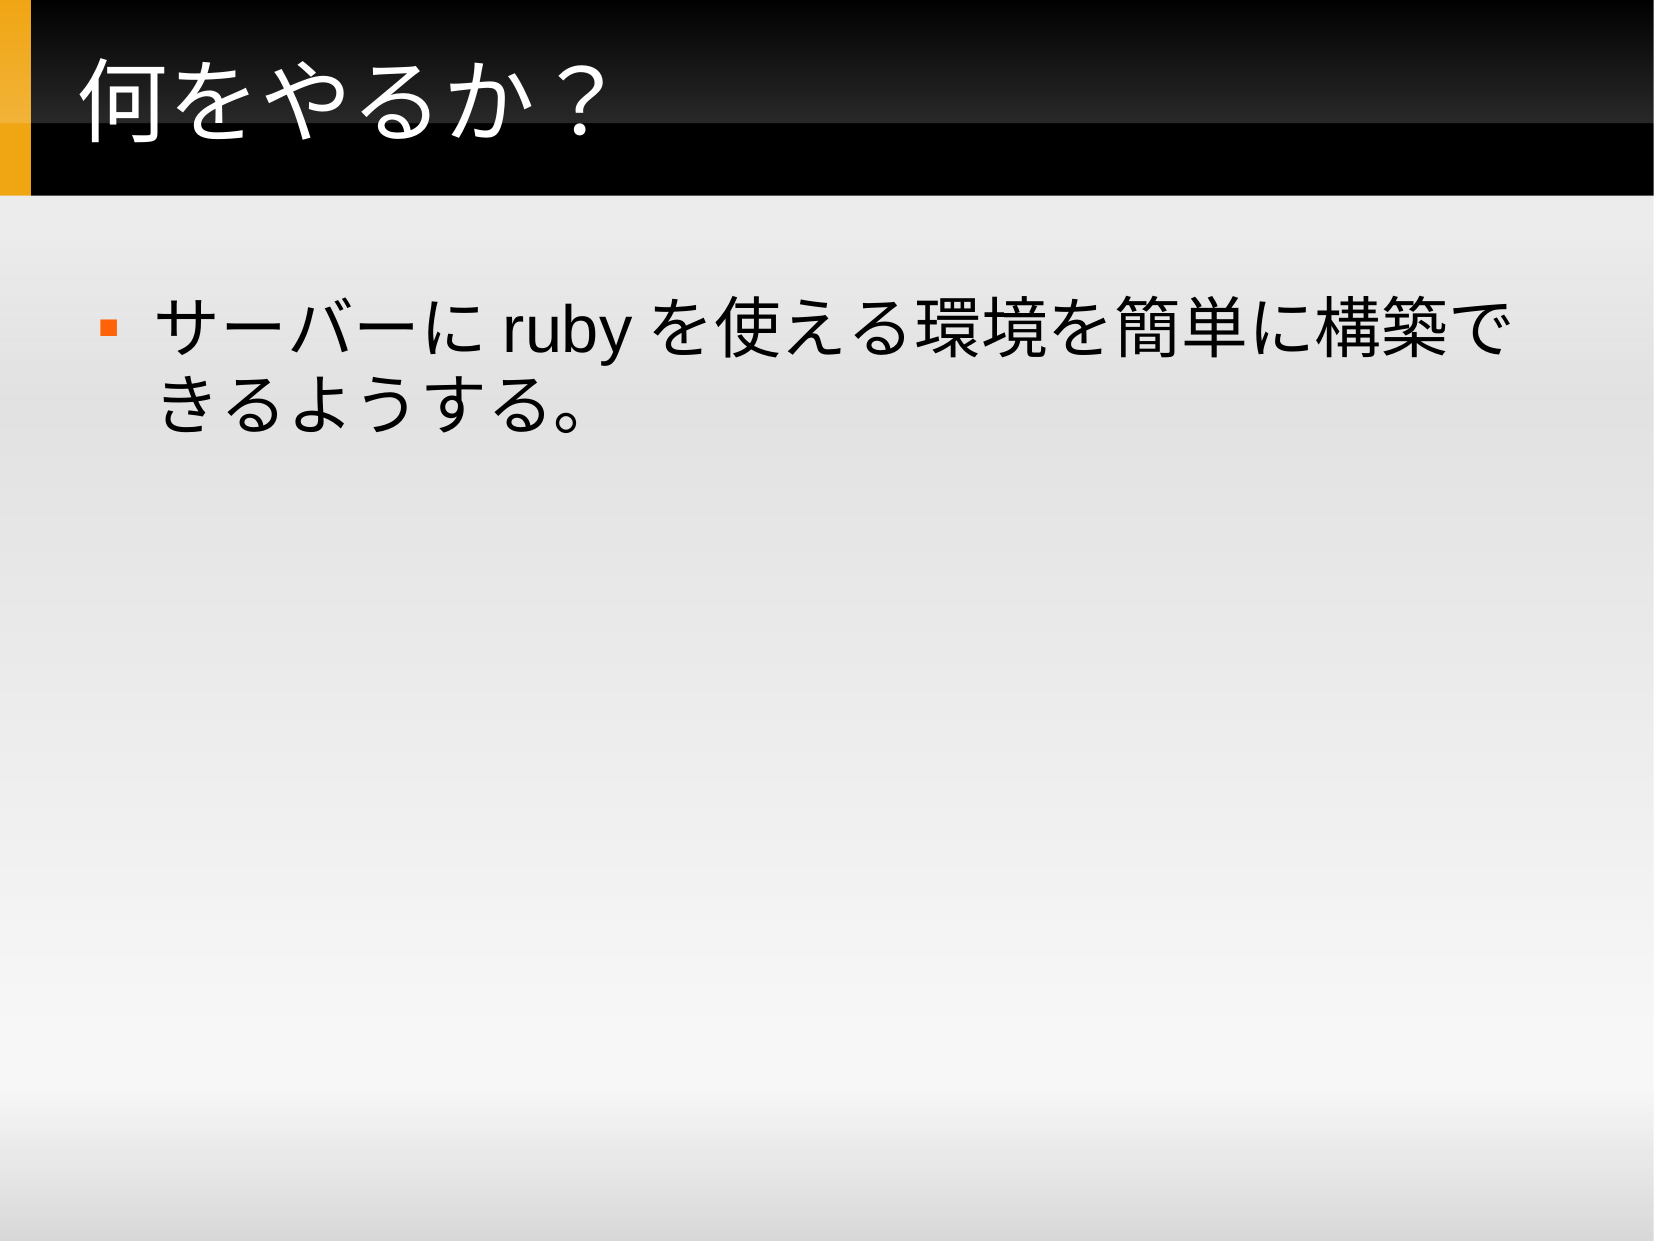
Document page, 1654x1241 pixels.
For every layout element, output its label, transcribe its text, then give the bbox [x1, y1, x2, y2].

list サーバーにrubyを使える環境を簡単に構築できるようする。 [82, 290, 1571, 1109]
picture [0, 0, 1654, 1241]
title 何をやるか？ [76, 0, 1565, 208]
